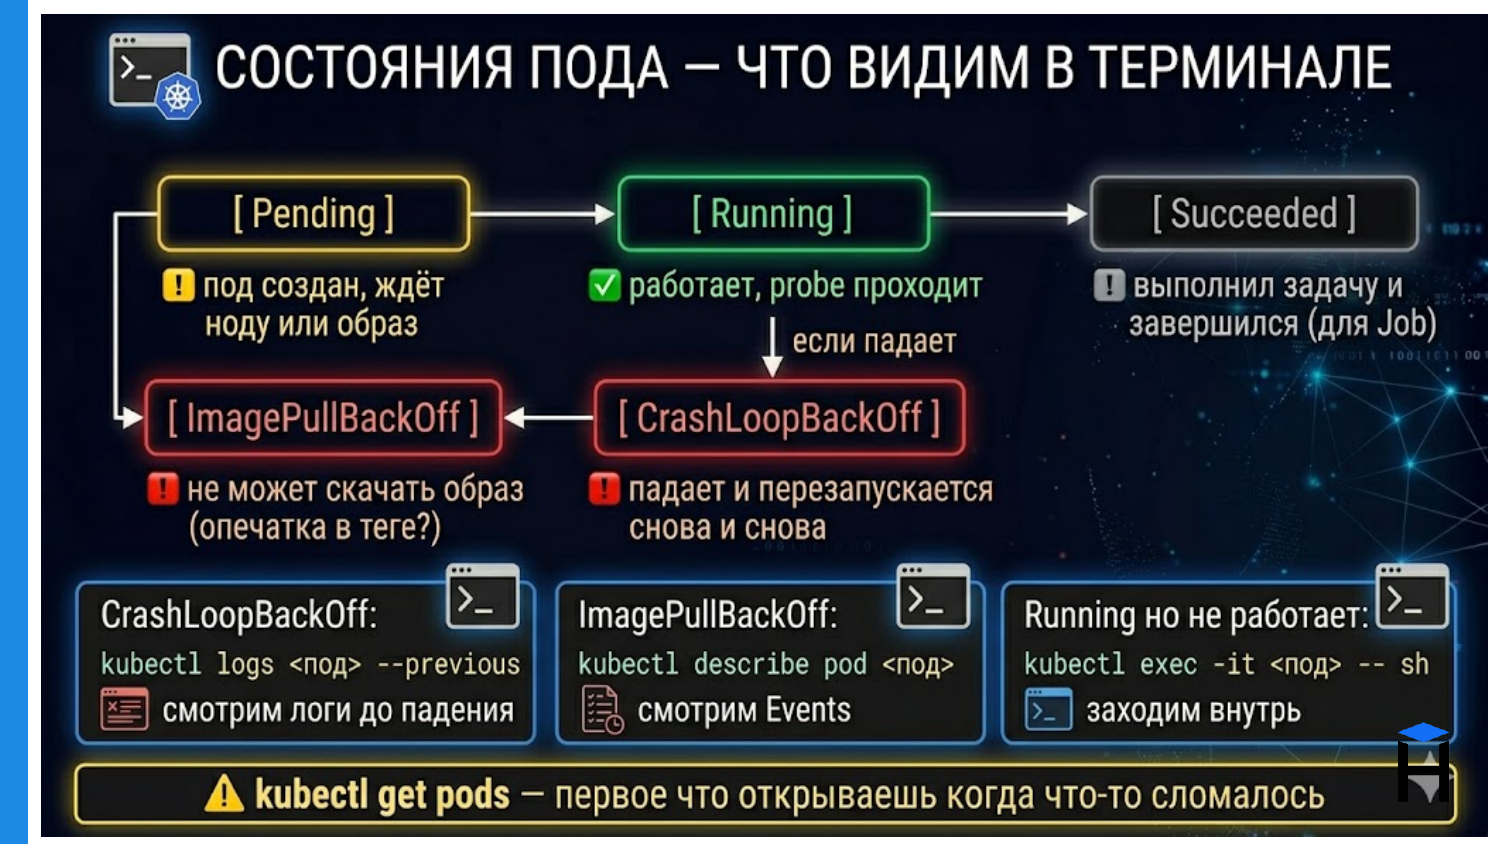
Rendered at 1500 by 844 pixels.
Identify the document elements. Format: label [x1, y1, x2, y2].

picture [41, 14, 1488, 837]
text_box [0, 0, 27, 844]
